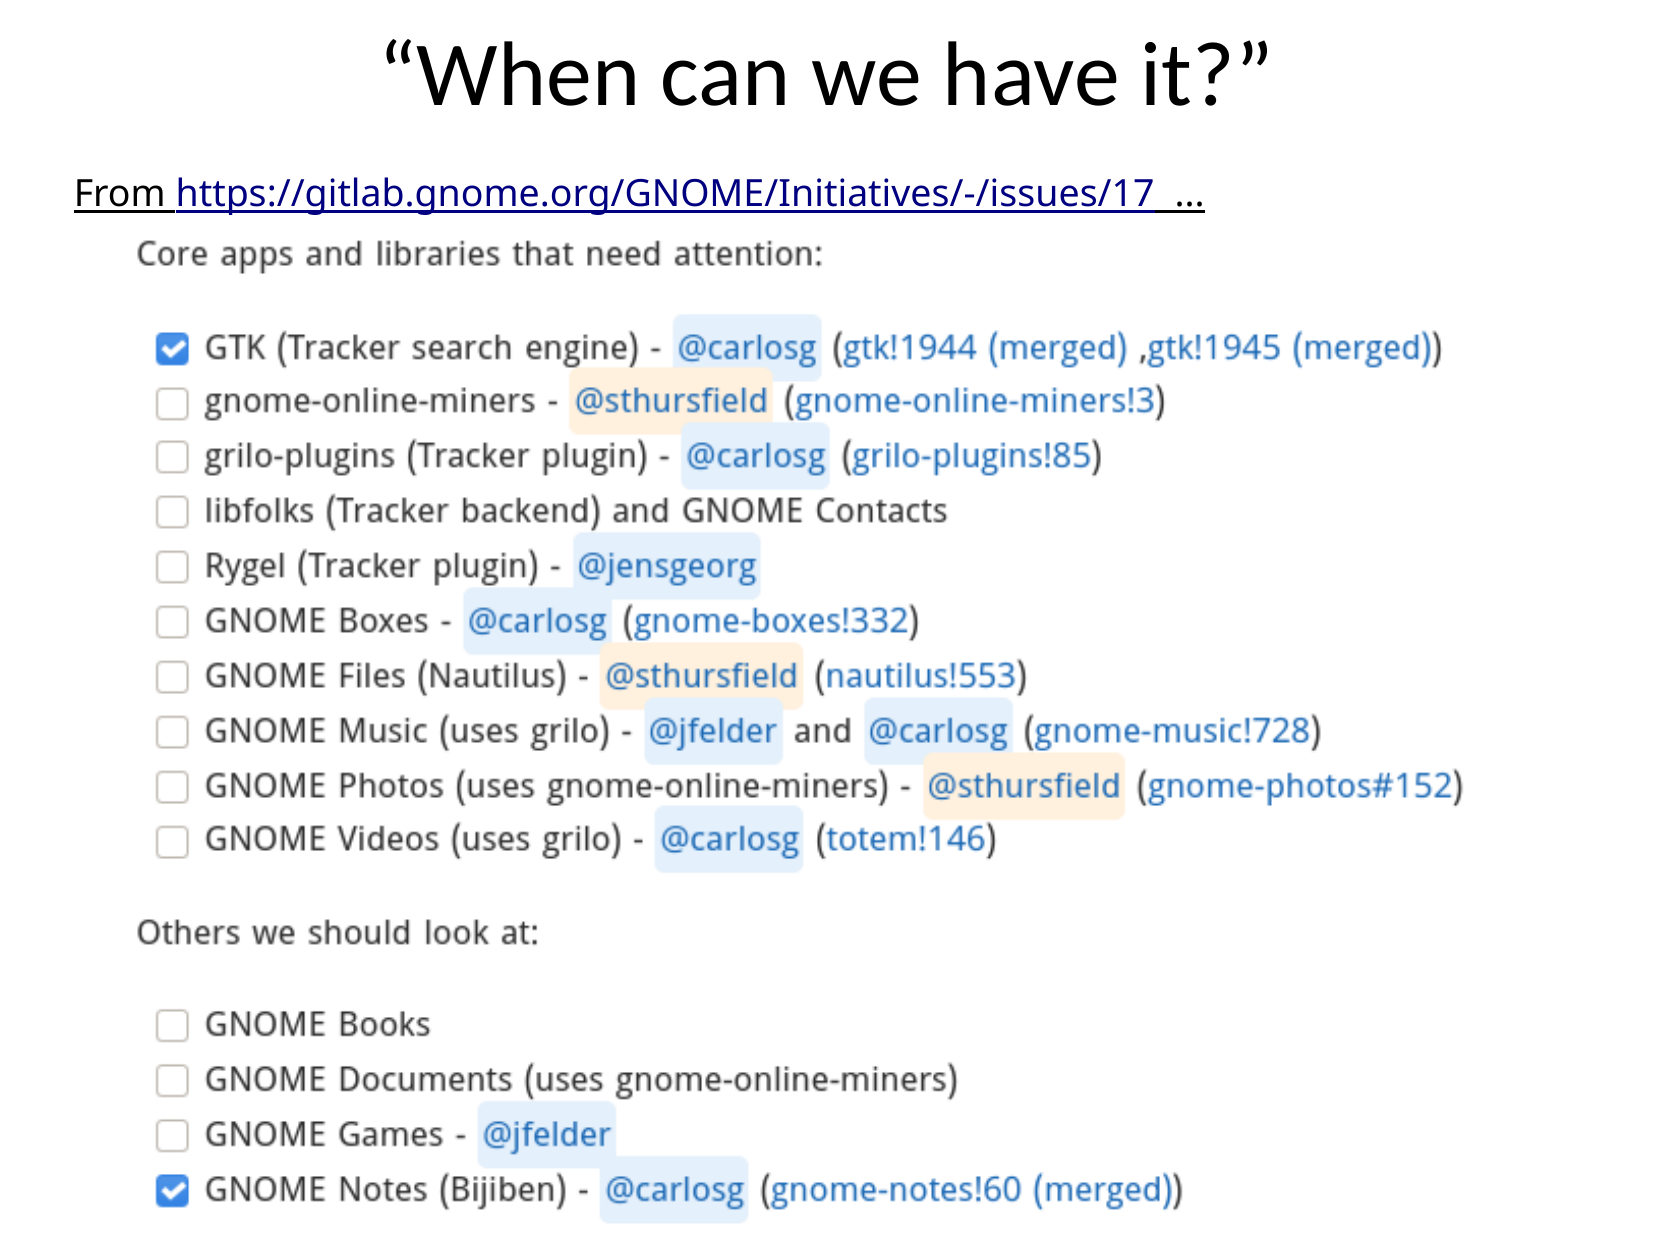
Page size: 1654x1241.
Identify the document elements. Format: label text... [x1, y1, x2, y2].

picture [124, 221, 1506, 1228]
text_box From https://gitlab.gnome.org/GNOME/Initiatives/-/issues/17 ... [59, 159, 1277, 220]
title “When can we have it?” [82, 0, 1571, 186]
